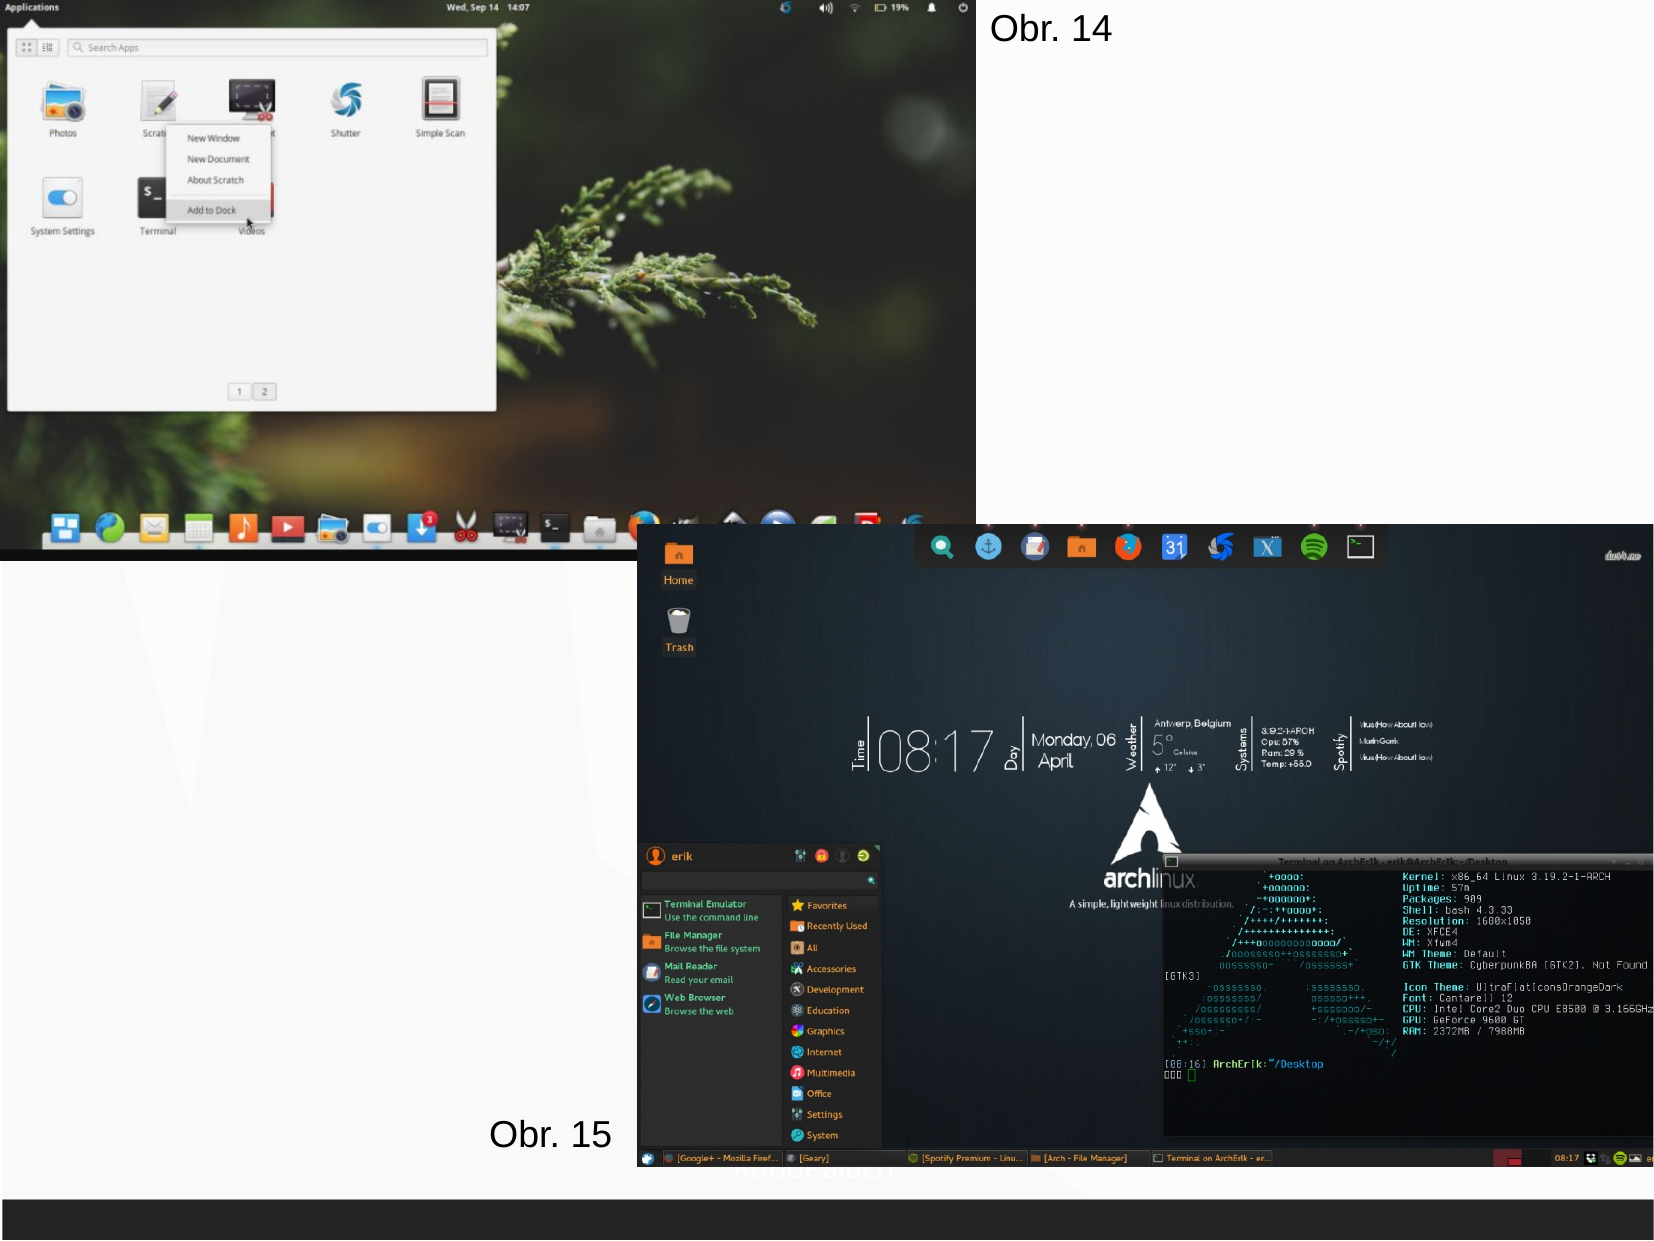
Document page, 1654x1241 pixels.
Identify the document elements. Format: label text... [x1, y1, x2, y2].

text_box Obr. 15 [474, 1105, 638, 1163]
text_box Obr. 14 [975, 0, 1139, 57]
picture [0, 0, 1654, 1241]
